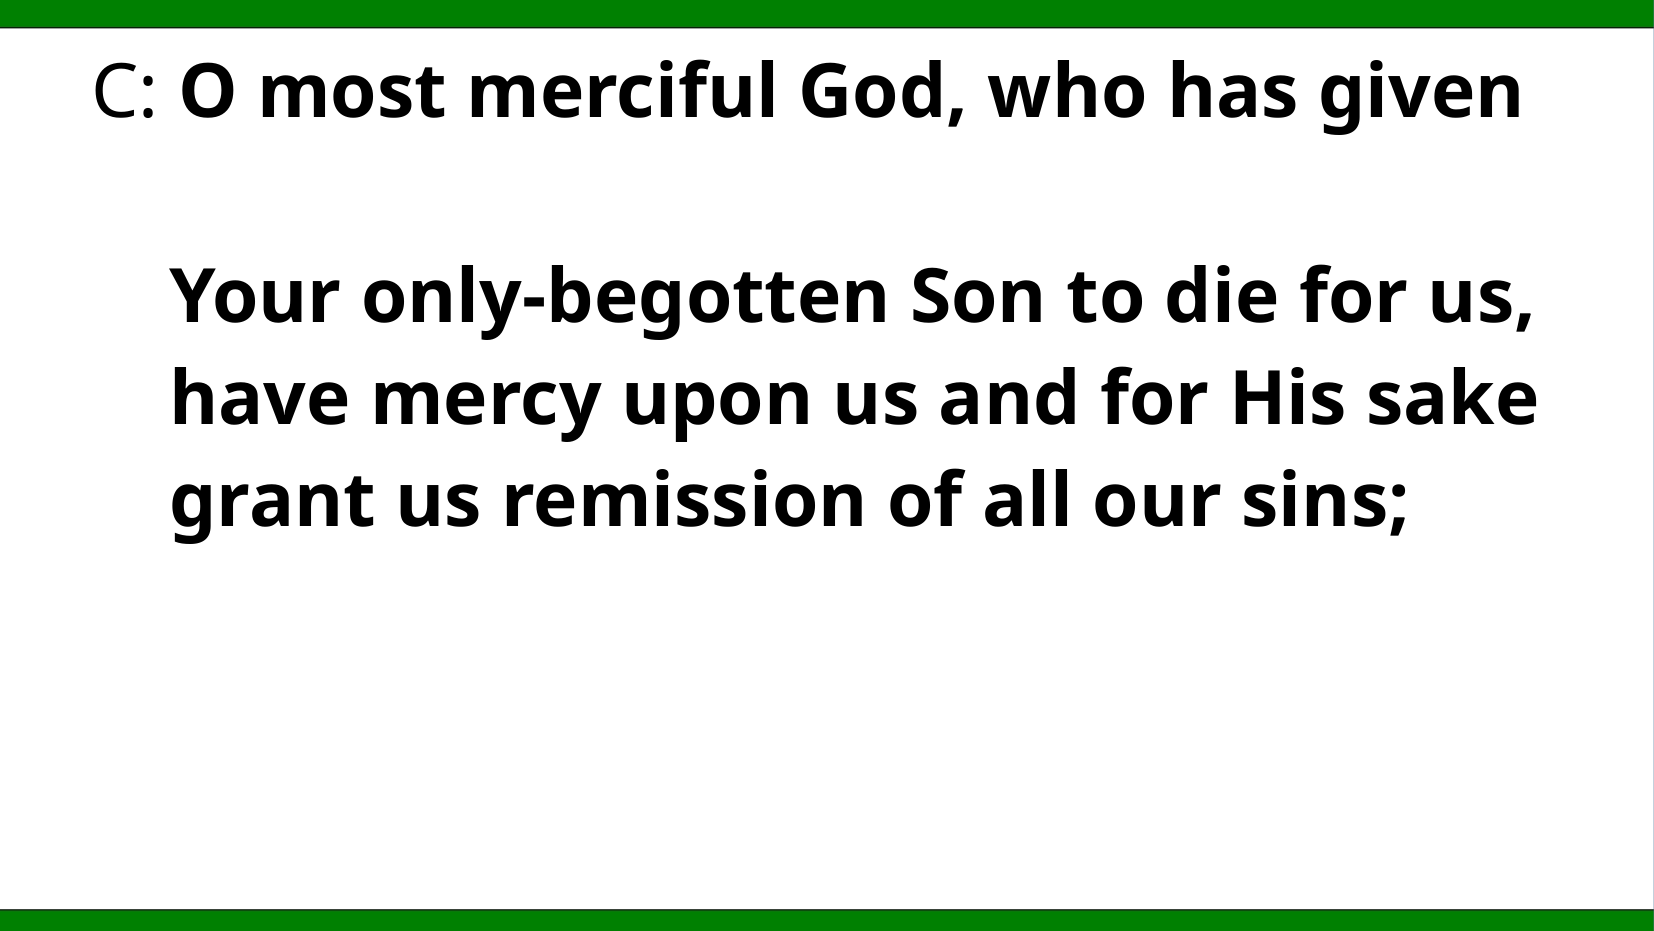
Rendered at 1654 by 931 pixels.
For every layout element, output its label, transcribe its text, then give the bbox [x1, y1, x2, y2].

text_box C: O most merciful God, who has given Your only-begotten Son to die for us, have mercy upon us and for His sake grant us remission of all our sins; [75, 30, 1591, 445]
picture [0, 0, 1654, 931]
